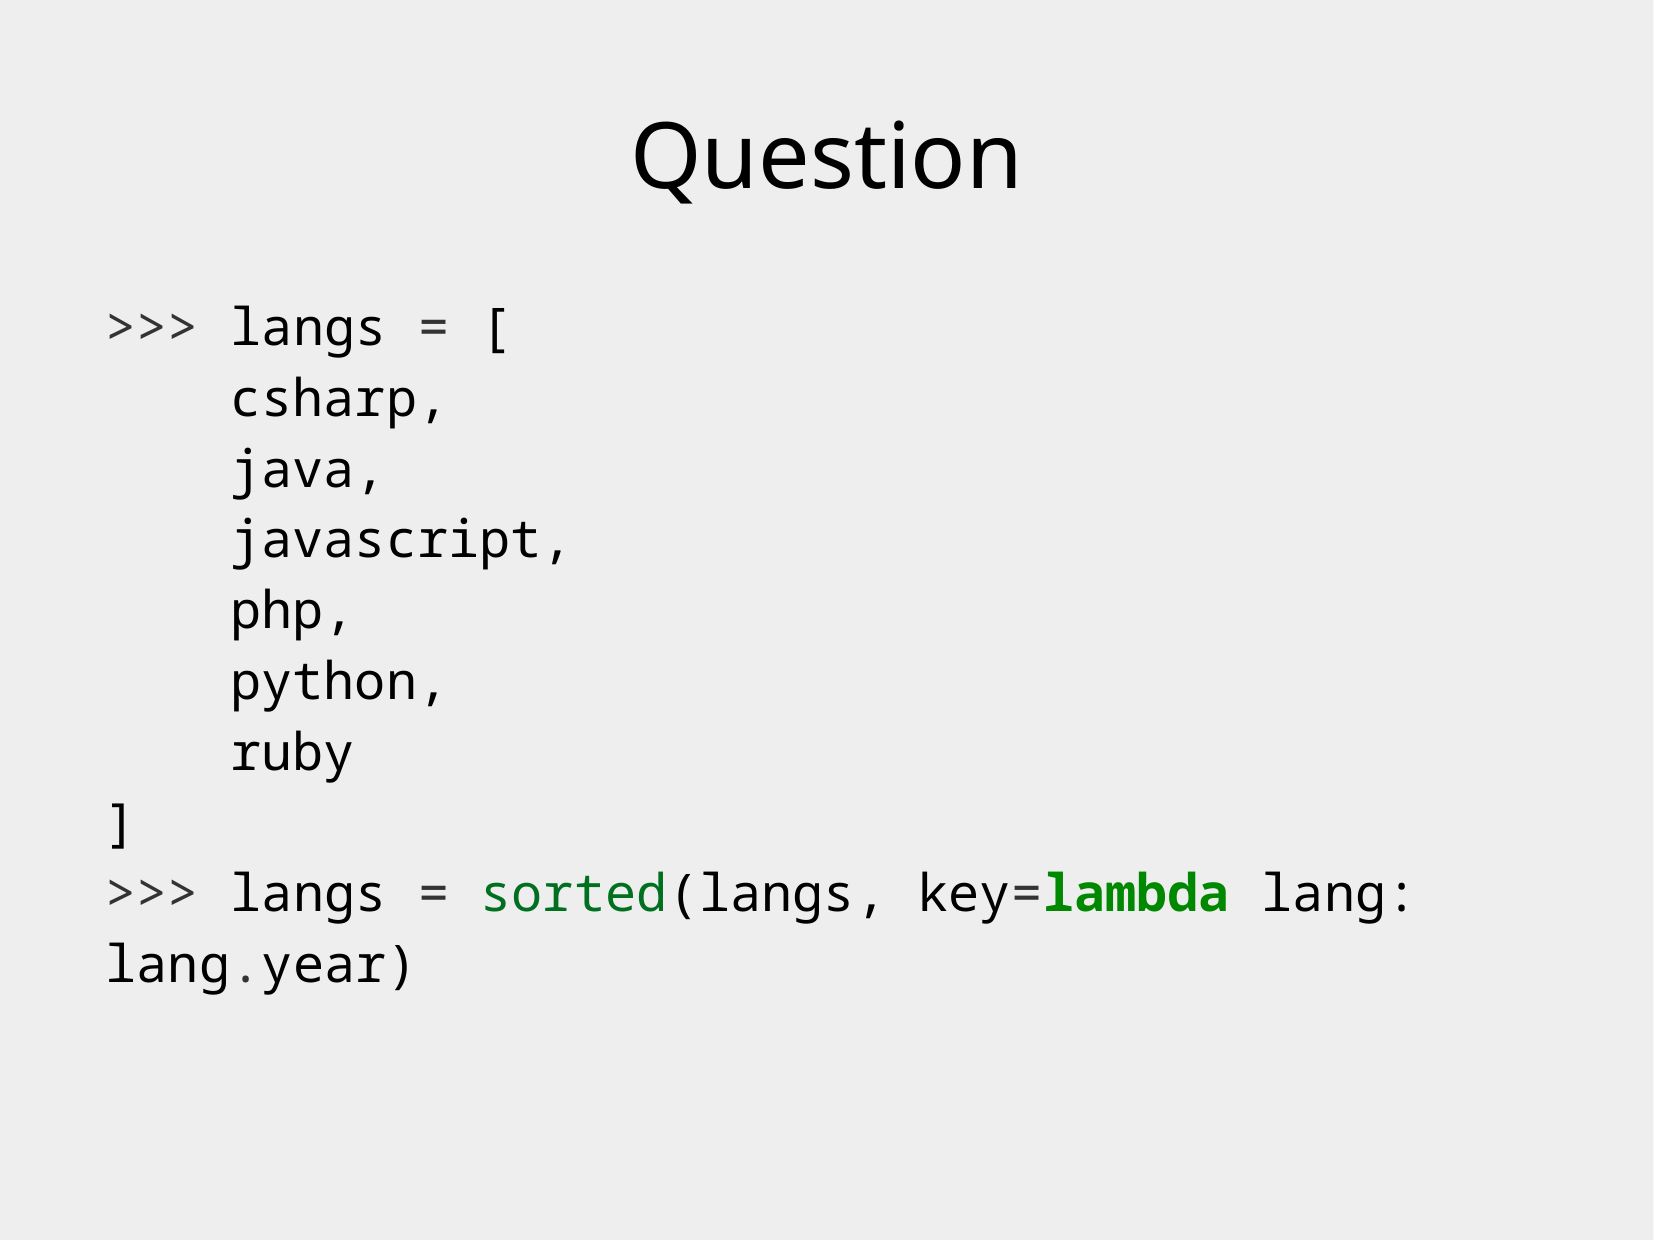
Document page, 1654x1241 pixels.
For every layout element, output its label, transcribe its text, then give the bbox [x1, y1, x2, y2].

title Question [82, 49, 1571, 257]
list >>> langs = [ csharp, java, javascript, php, python, ruby ] >>> langs = sorted(langs, key=lambda lang: lang.year) [82, 290, 1571, 1010]
